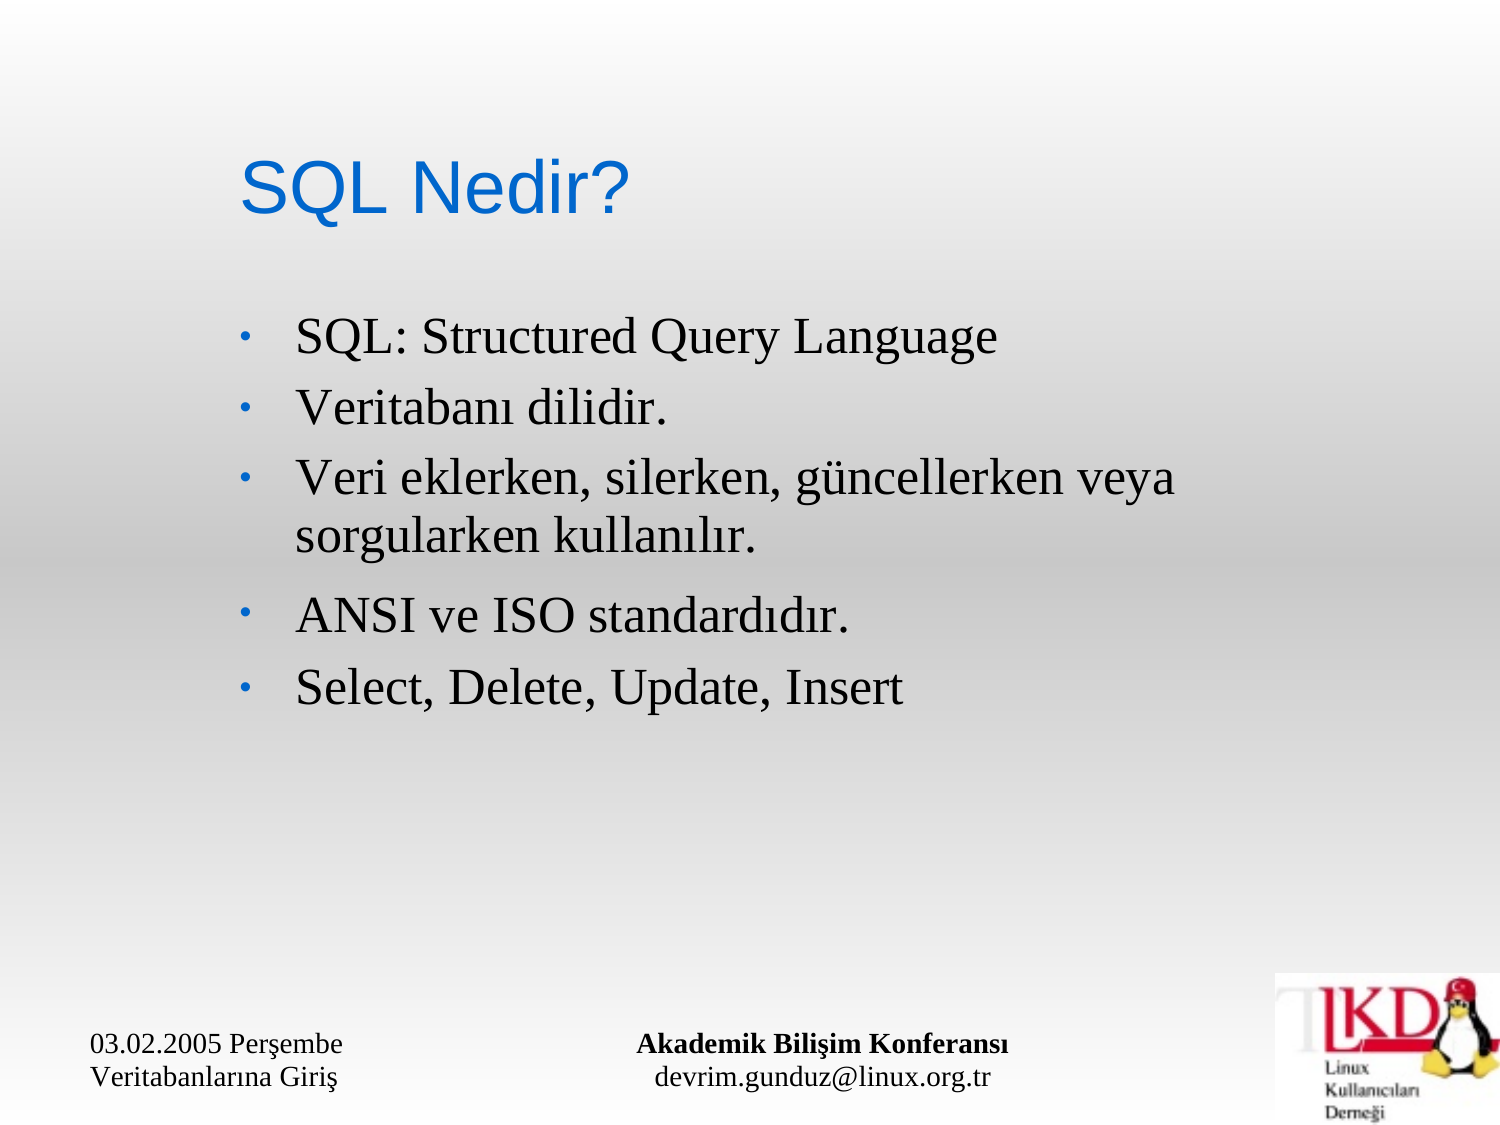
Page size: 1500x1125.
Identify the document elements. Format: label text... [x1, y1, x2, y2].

list SQL: Structured Query Language Veritabanı dilidir. Veri eklerken, silerken, güncellerken veya sorgularken kullanılır. ANSI ve ISO standardıdır. Select, Delete, Update, Insert [224, 299, 1425, 975]
picture [1275, 973, 1500, 1125]
title SQL Nedir? [224, 49, 1425, 237]
